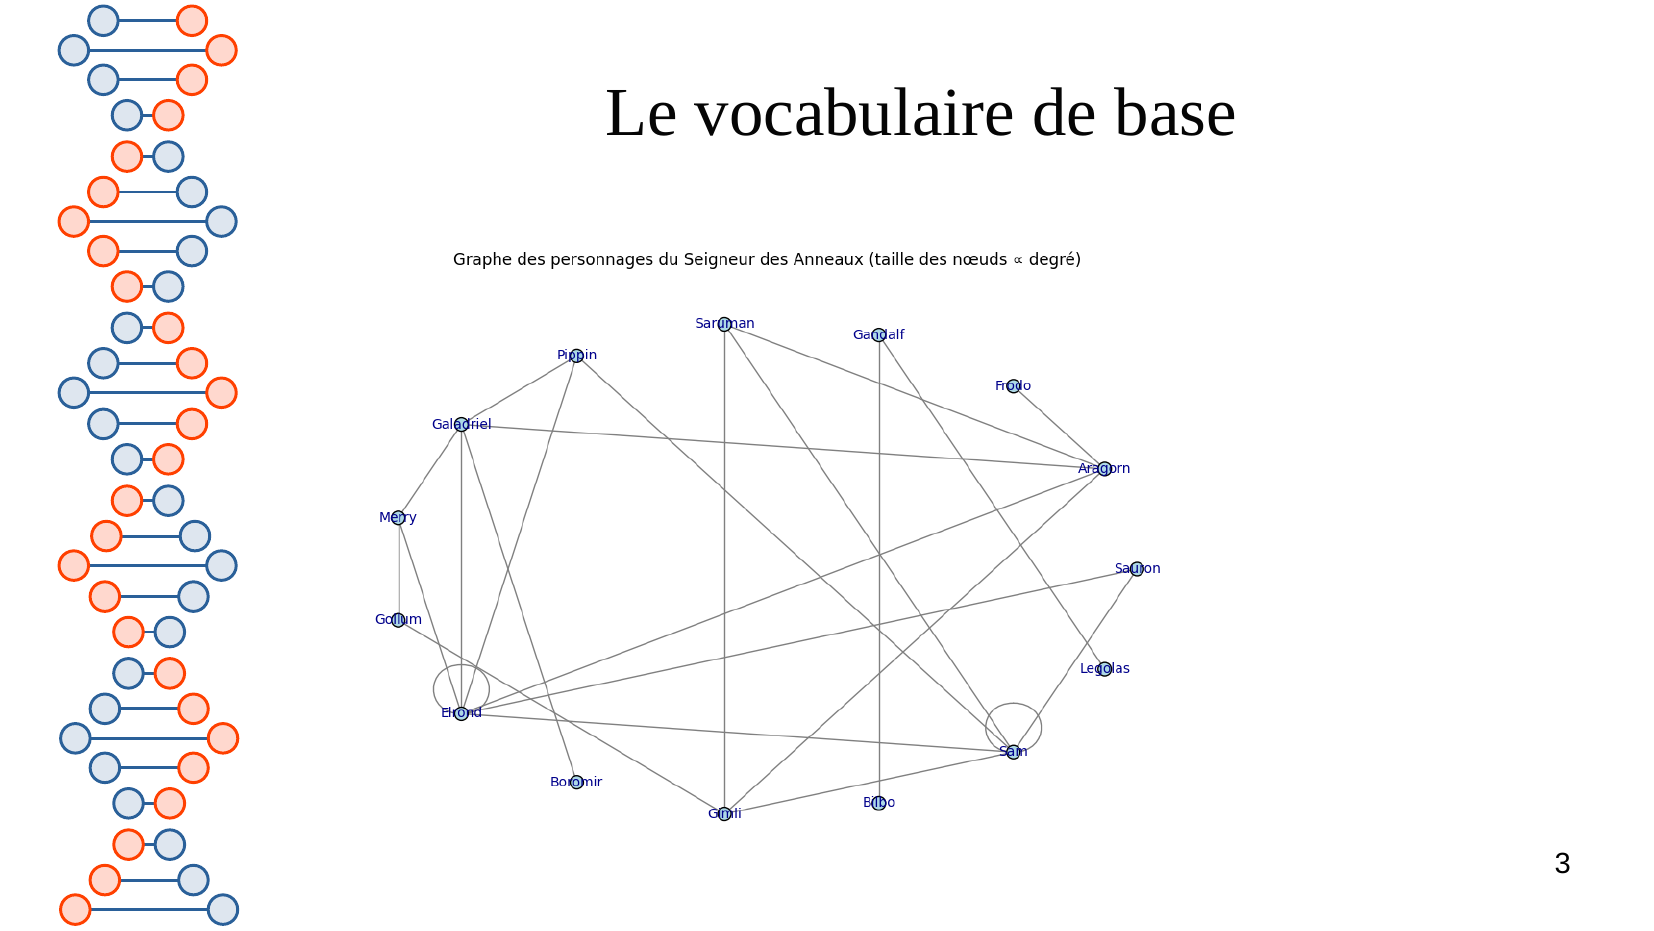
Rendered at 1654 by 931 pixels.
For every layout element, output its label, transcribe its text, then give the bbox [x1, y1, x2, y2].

title Le vocabulaire de base [265, 35, 1595, 189]
picture [300, 207, 1241, 886]
